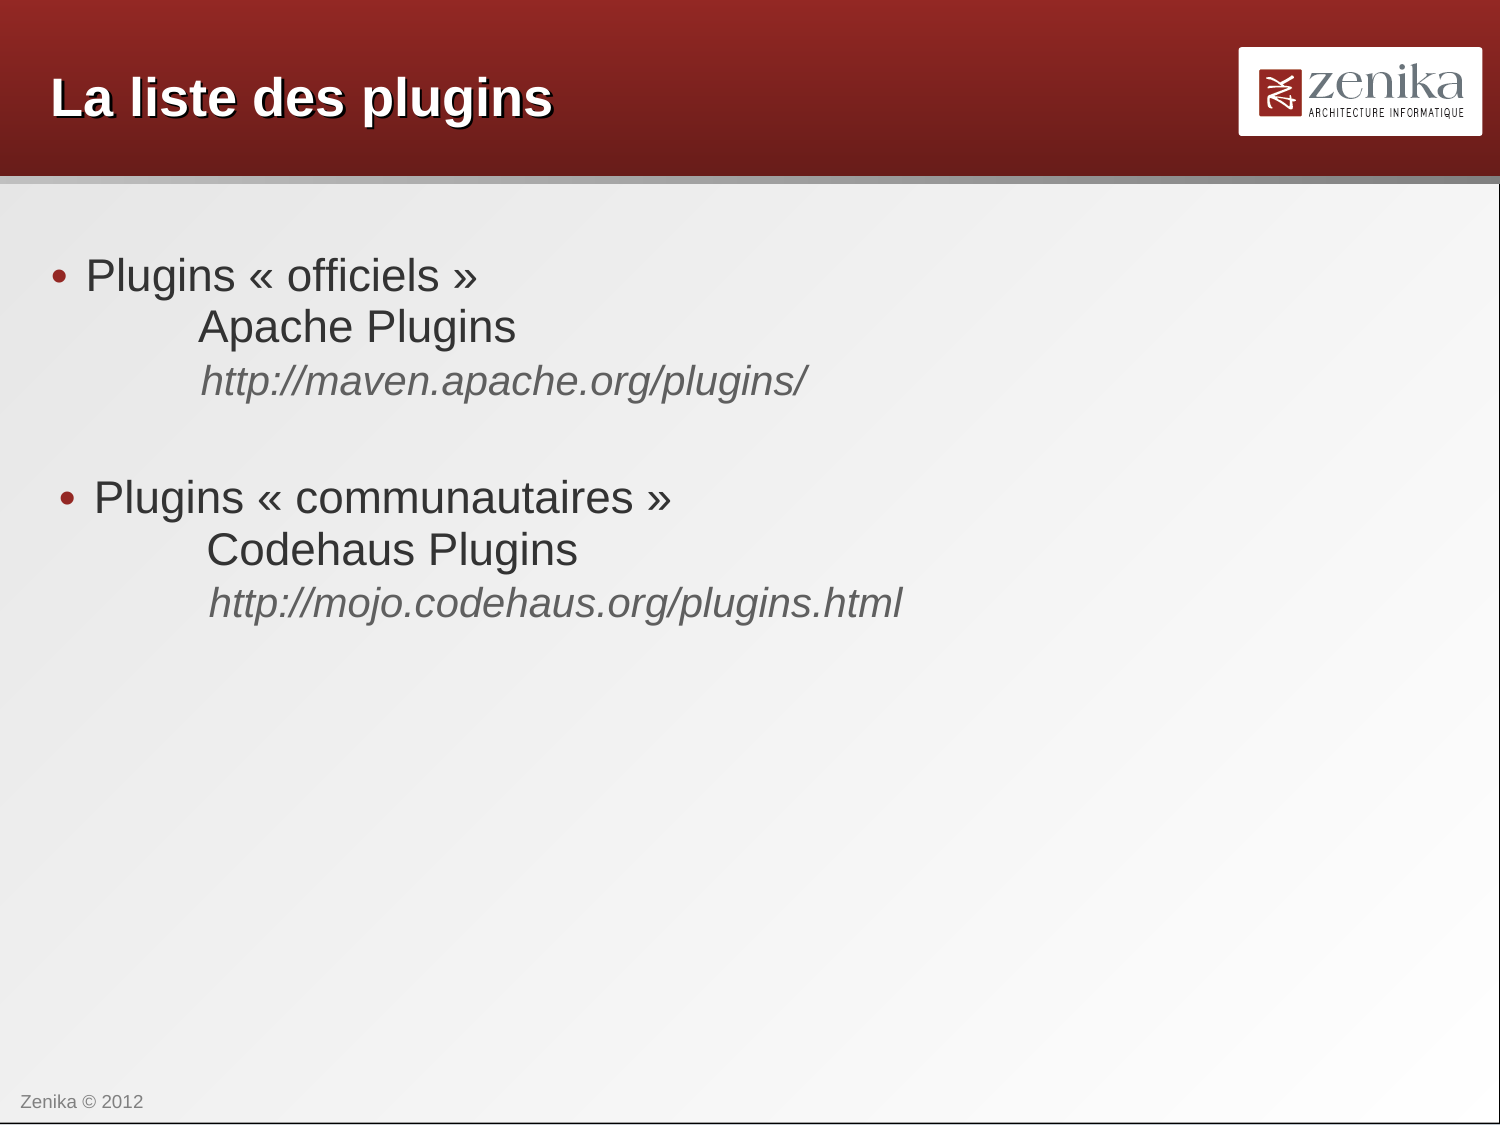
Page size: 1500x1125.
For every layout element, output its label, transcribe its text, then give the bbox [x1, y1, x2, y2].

list Plugins « officiels » Apache Plugins http://maven.apache.org/plugins/ [50, 249, 1435, 414]
list Plugins « communautaires » Codehaus Plugins http://mojo.codehaus.org/plugins.html [59, 472, 1444, 636]
title La liste des plugins [50, 15, 1206, 180]
picture [1257, 58, 1464, 125]
